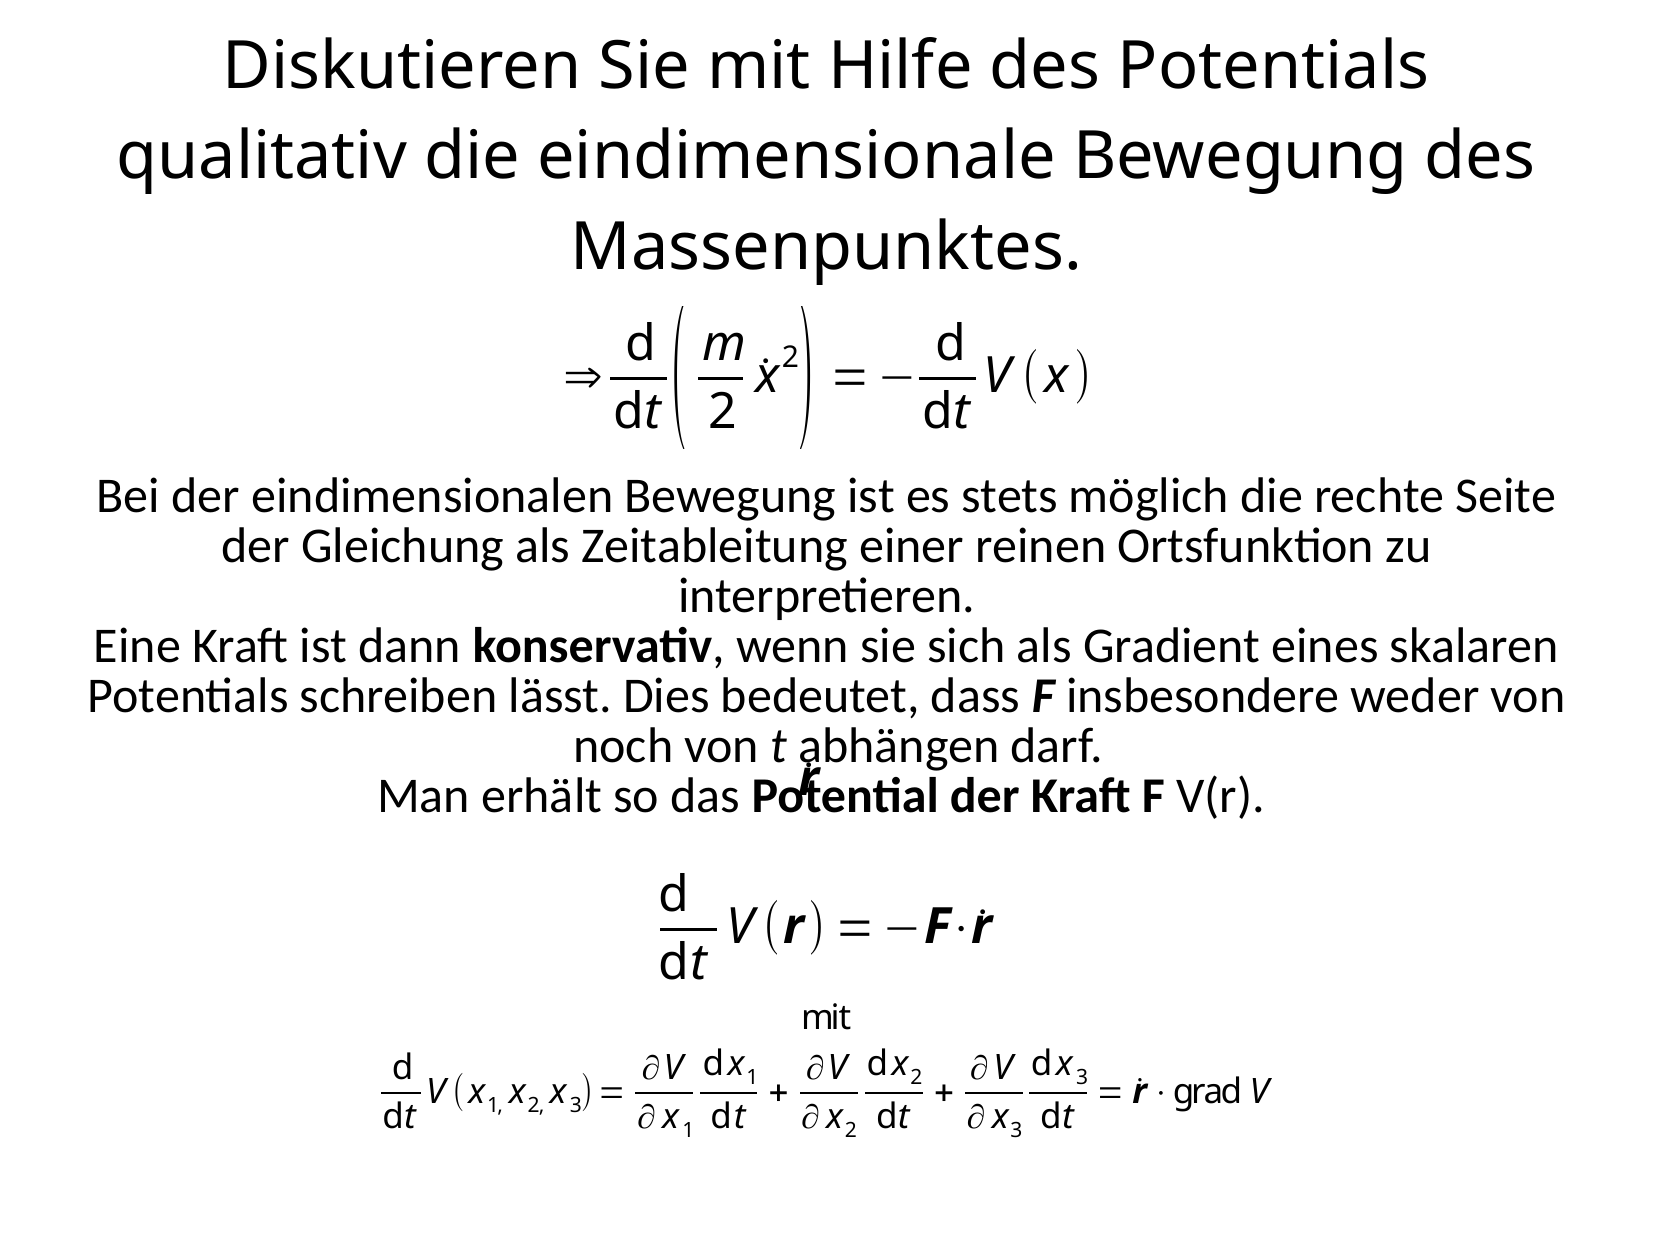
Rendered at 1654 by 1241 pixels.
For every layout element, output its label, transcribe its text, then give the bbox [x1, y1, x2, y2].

title Diskutieren Sie mit Hilfe des Potentials qualitativ die eindimensionale Bewegung des Massenpunktes. [82, 19, 1571, 287]
subtitle Bei der eindimensionalen Bewegung ist es stets möglich die rechte Seite der Gleichung als Zeitableitung einer reinen Ortsfunktion zu interpretieren. Eine Kraft ist dann konservativ, wenn sie sich als Gradient eines skalaren Potentials schreiben lässt. Dies bedeutet, dass F insbesondere weder von noch von t abhängen darf. Man erhält so das Potential der Kraft F V(r). [82, 290, 1571, 1010]
chart [556, 306, 1097, 449]
chart [791, 748, 827, 811]
chart [372, 864, 1281, 1144]
